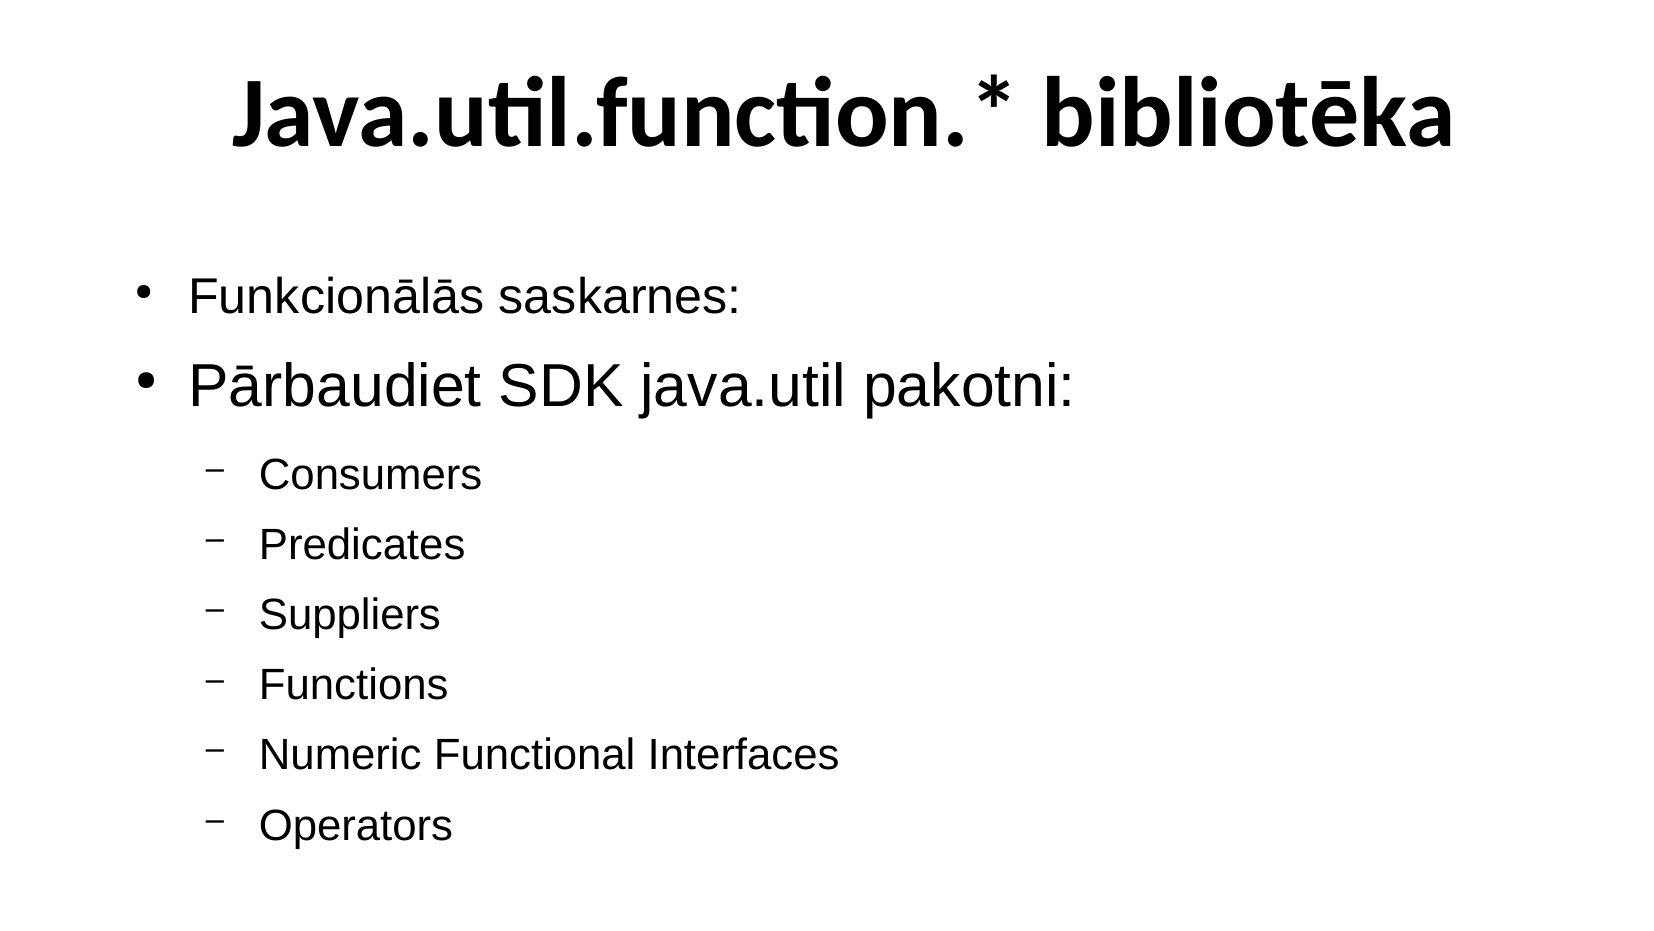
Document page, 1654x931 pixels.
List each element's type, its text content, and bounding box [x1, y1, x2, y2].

title Java.util.function.* bibliotēka [82, 36, 1571, 146]
list Funkcionālās saskarnes: Pārbaudiet SDK java.util pakotni: Consumers Predicates Suppliers Functions Numeric Functional Interfaces Operators [117, 263, 1538, 889]
